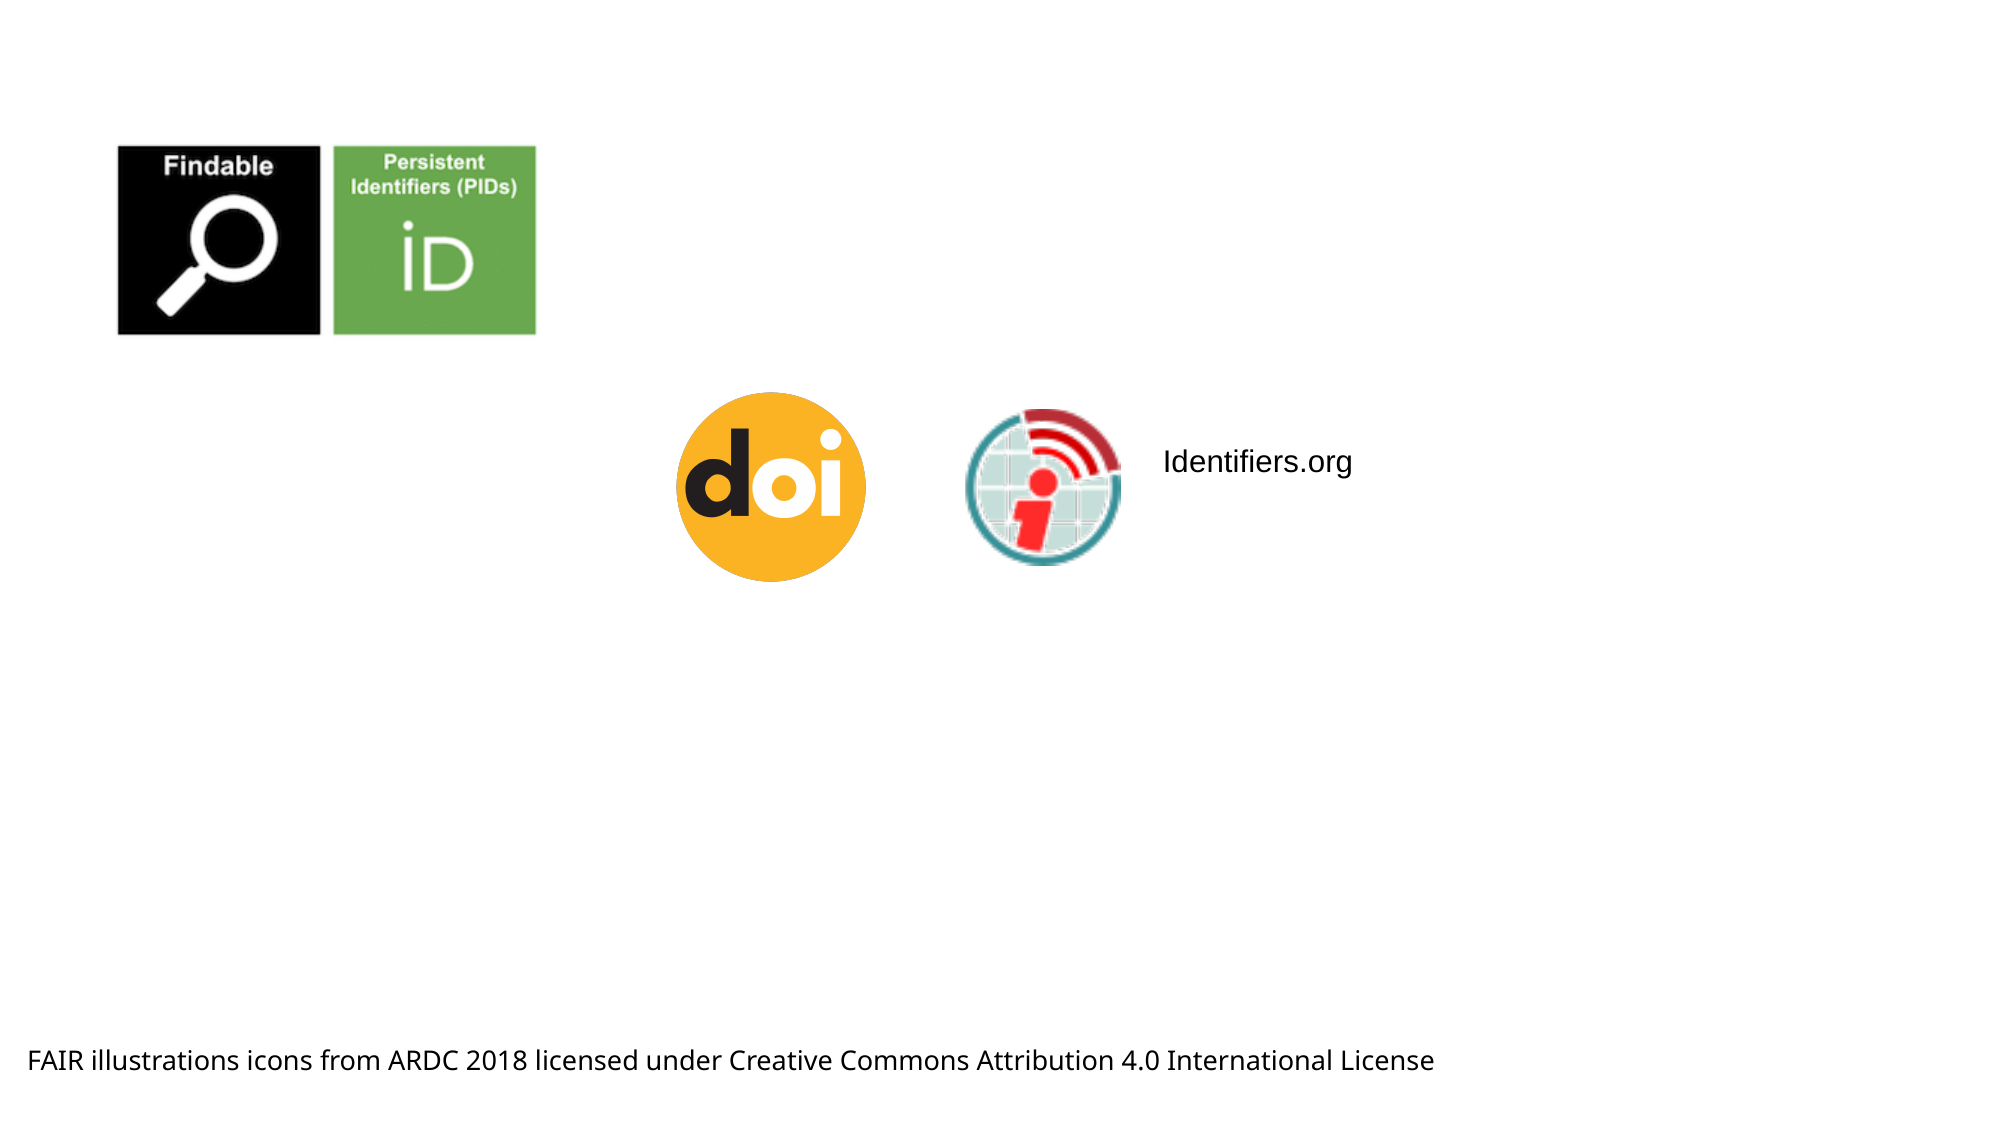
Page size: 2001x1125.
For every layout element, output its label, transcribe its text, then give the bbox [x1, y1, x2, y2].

text_box Identifiers.org [1147, 426, 1471, 548]
text_box FAIR illustrations icons from ARDC 2018 licensed under Creative Commons Attribution 4.0 International License [12, 1028, 1548, 1125]
picture [675, 391, 867, 583]
picture [111, 139, 544, 343]
picture [964, 409, 1121, 566]
